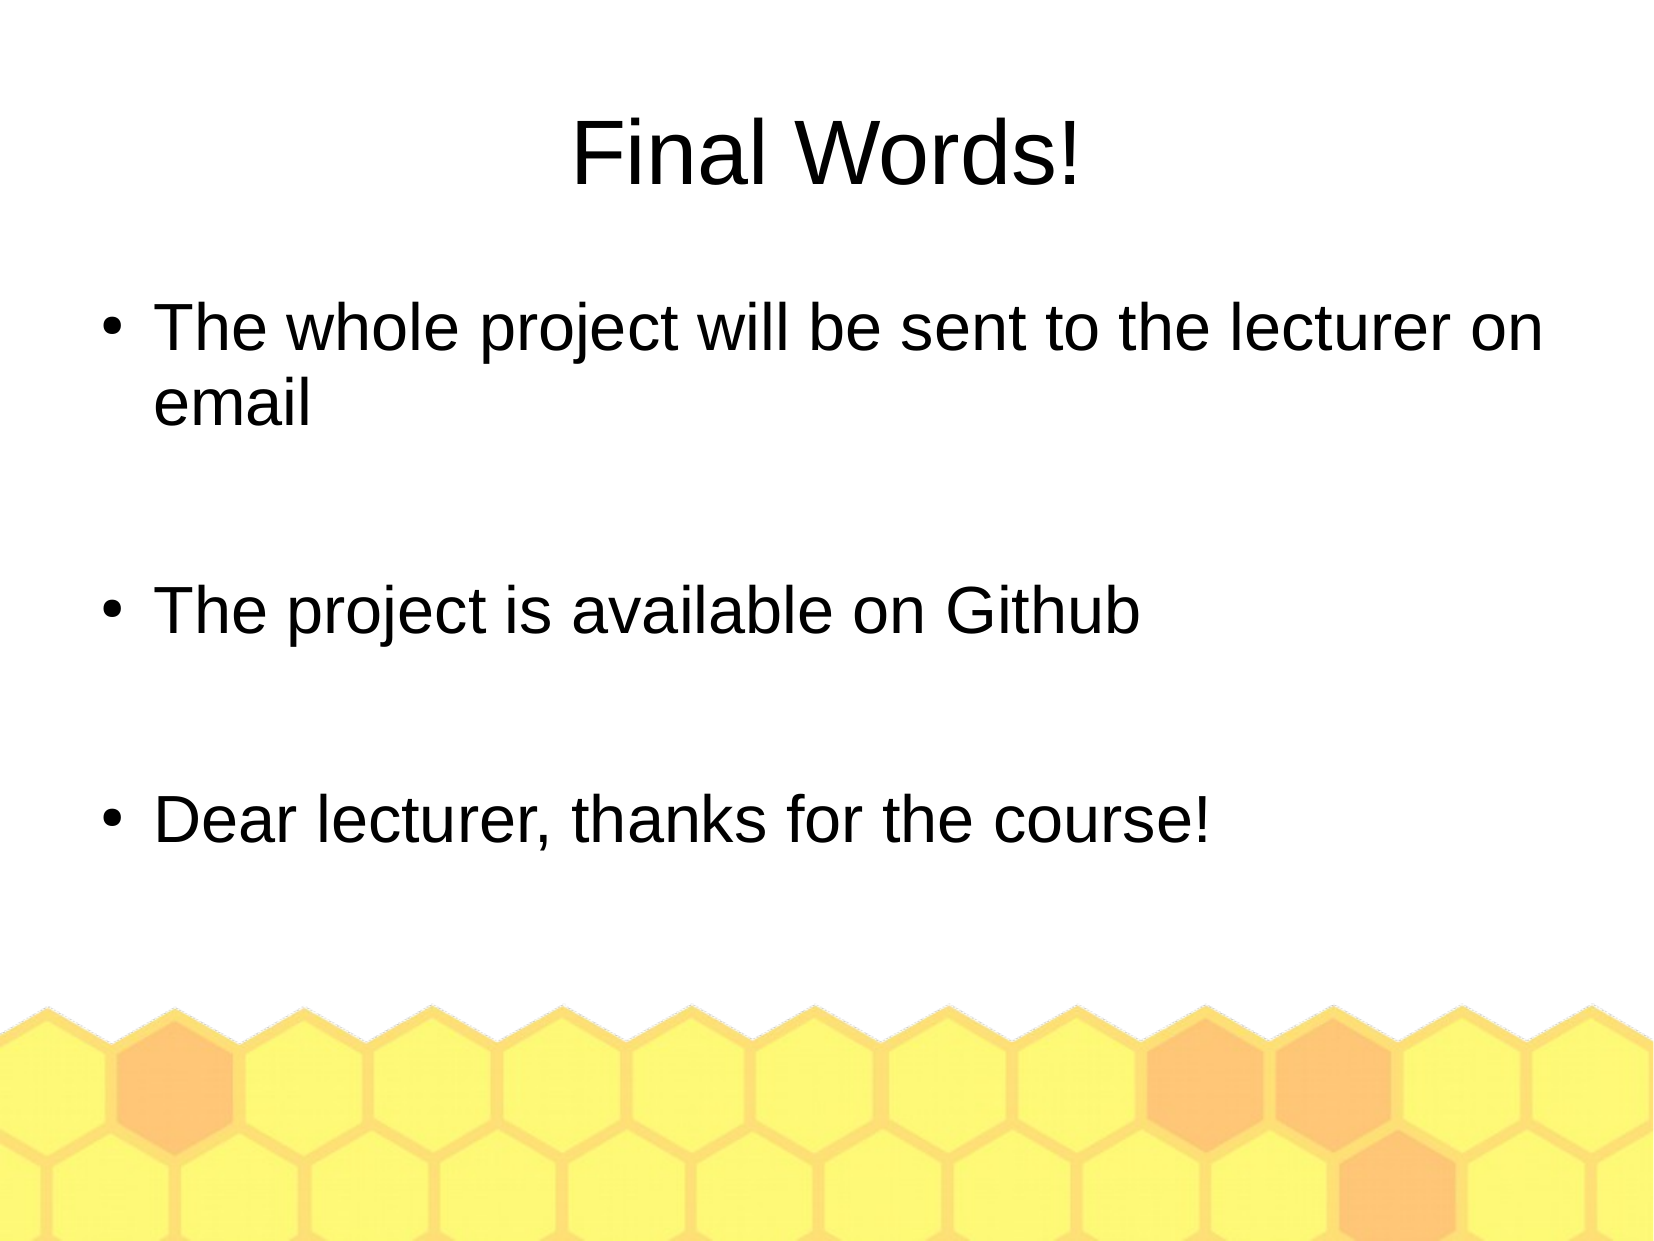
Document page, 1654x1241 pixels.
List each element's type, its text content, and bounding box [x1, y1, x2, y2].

list The whole project will be sent to the lecturer on email The project is available on Github Dear lecturer, thanks for the course! [82, 290, 1571, 1010]
picture [0, 1001, 1654, 1241]
title Final Words! [82, 49, 1571, 257]
